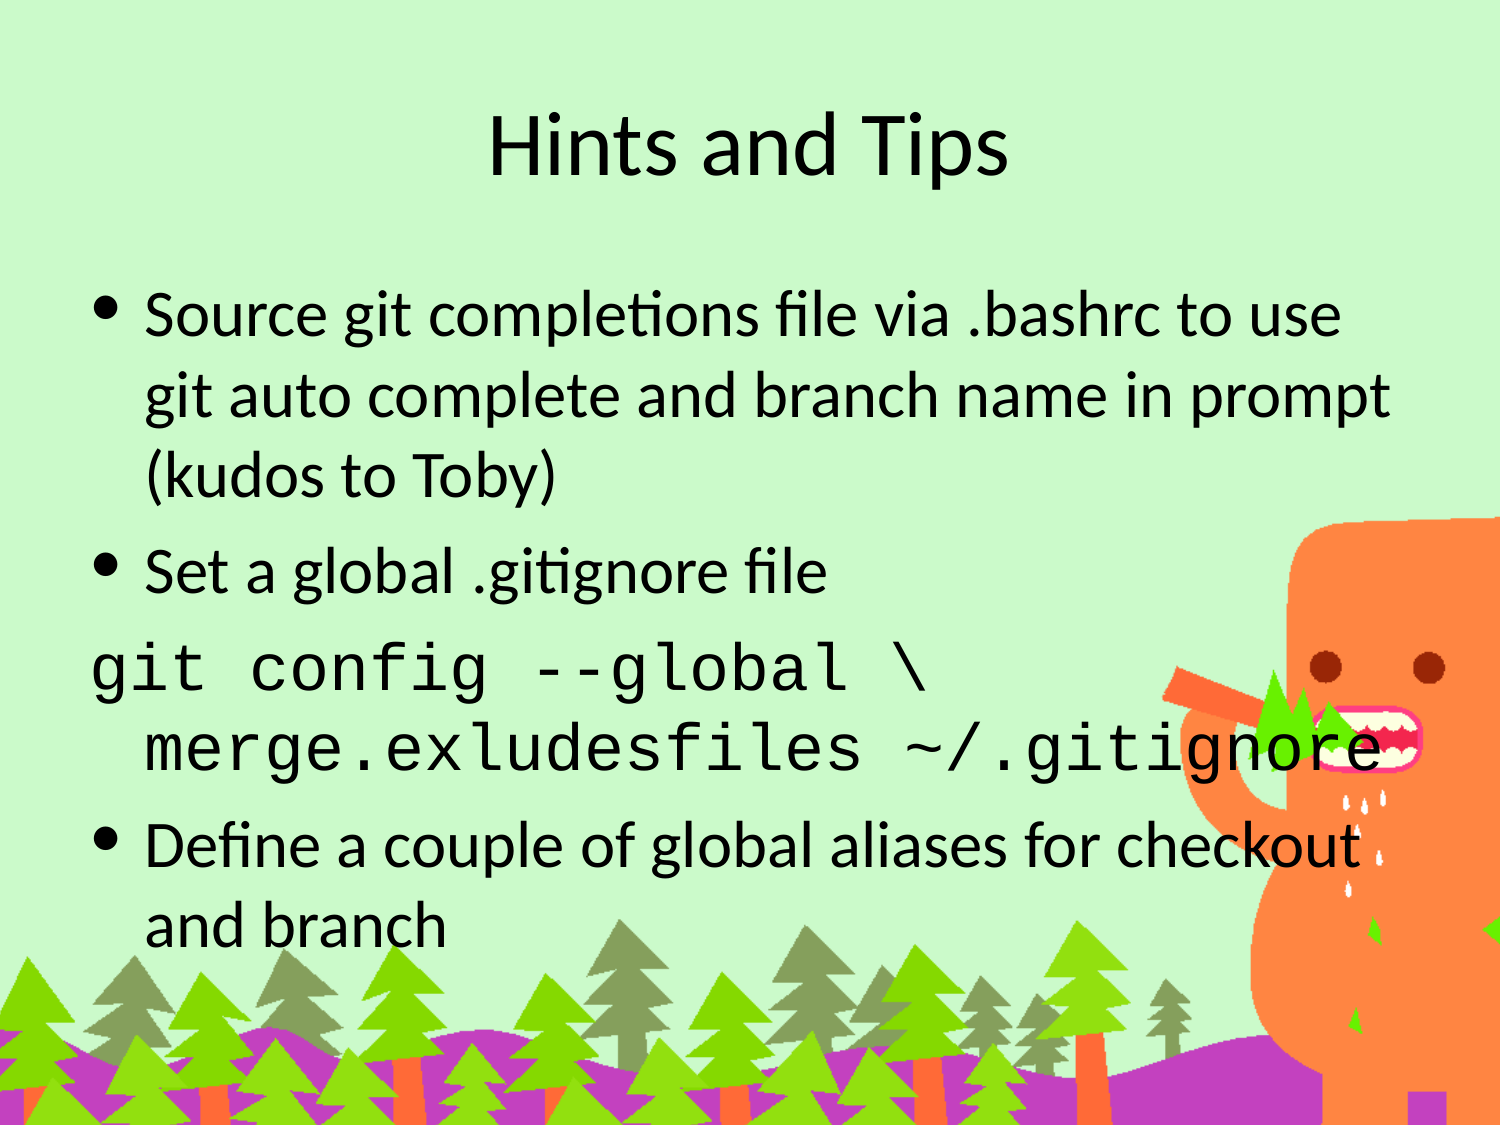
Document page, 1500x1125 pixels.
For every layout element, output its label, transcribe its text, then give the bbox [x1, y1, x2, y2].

list Source git completions file via .bashrc to use git auto complete and branch name in prompt (kudos to Toby) Set a global .gitignore file git config --global \ merge.exludesfiles ~/.gitignore Define a couple of global aliases for checkout and branch [75, 262, 1424, 1004]
picture [0, 0, 1500, 1125]
title Hints and Tips [75, 20, 1424, 257]
